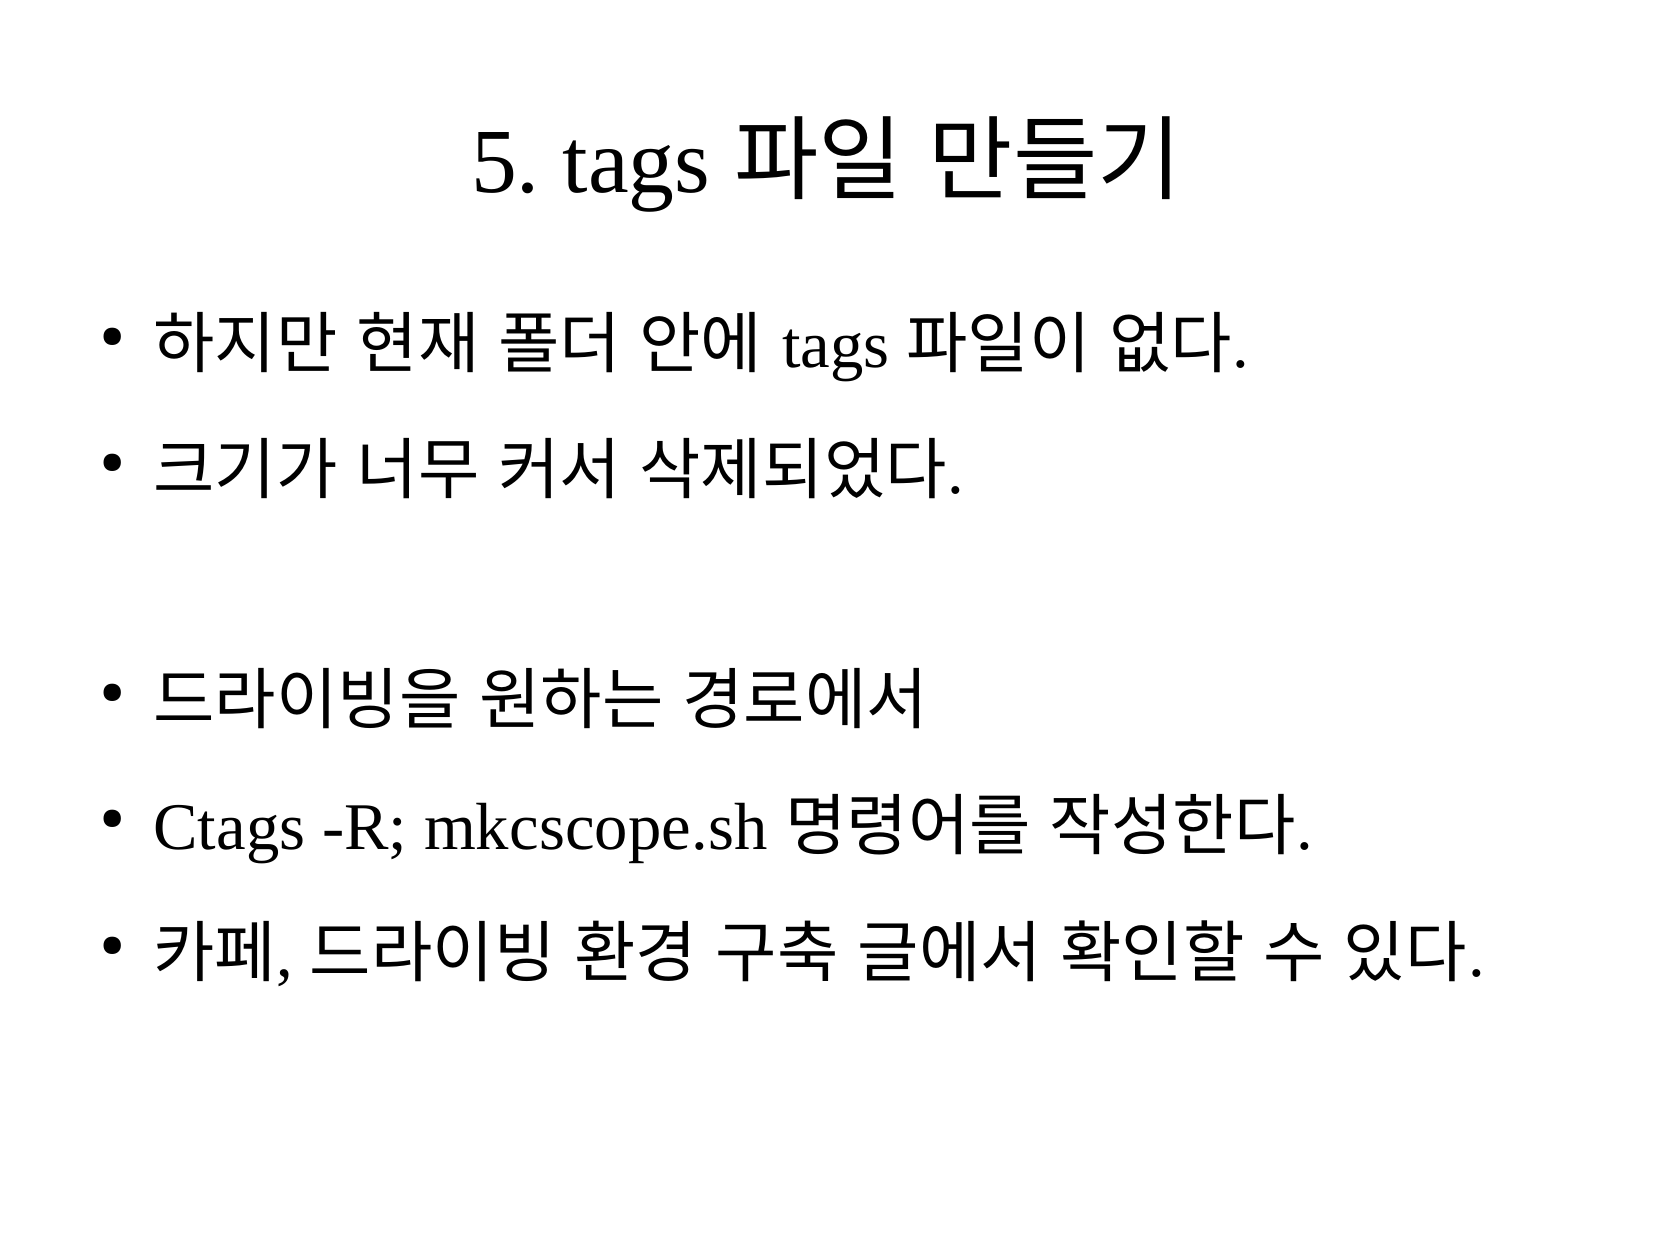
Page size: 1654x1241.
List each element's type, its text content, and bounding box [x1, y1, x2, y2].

title 5. tags 파일 만들기 [82, 49, 1571, 257]
list 하지만 현재 폴더 안에 tags 파일이 없다. 크기가 너무 커서 삭제되었다. 드라이빙을 원하는 경로에서 Ctags -R; mkcscope.sh 명령어를 작성한다. 카페, 드라이빙 환경 구축 글에서 확인할 수 있다. [82, 290, 1571, 1010]
